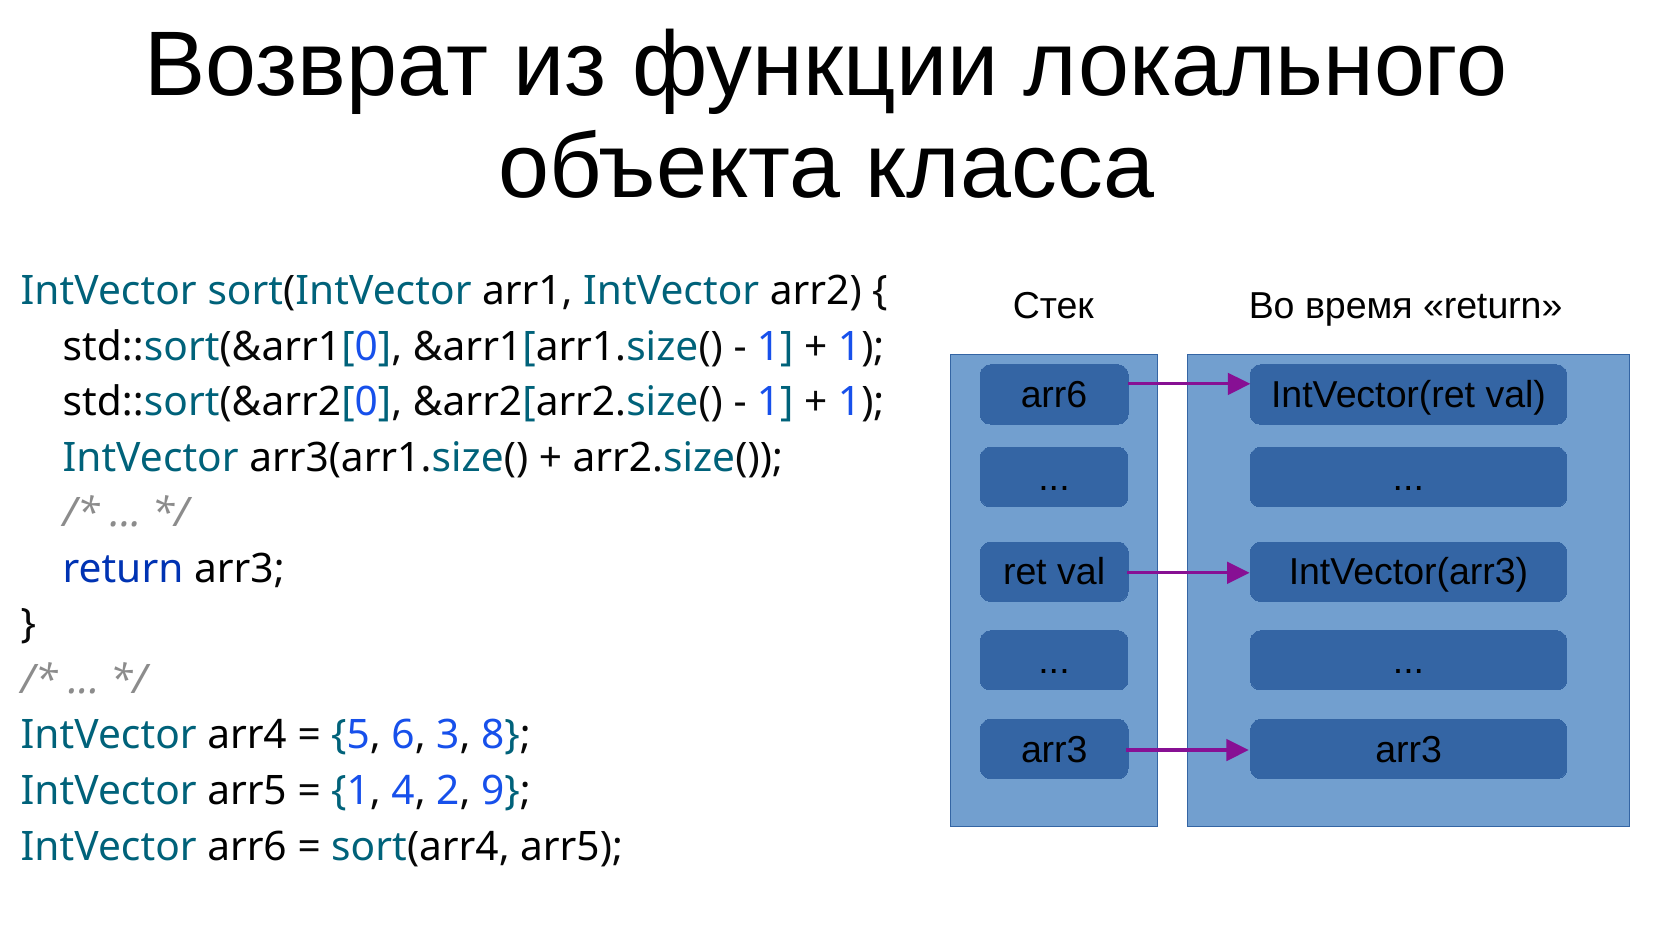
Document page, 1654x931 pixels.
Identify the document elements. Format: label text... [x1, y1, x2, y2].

text_box IntVector(ret val) [1250, 364, 1567, 425]
text_box arr6 [980, 364, 1129, 425]
text_box ... [980, 447, 1128, 507]
text_box ret val [980, 542, 1129, 602]
text_box [1187, 354, 1630, 827]
text_box ... [1250, 630, 1567, 690]
text_box Стек [998, 277, 1109, 335]
text_box IntVector(arr3) [1250, 542, 1567, 602]
text_box arr3 [980, 719, 1129, 779]
text_box ... [1250, 447, 1567, 507]
text_box arr3 [1250, 719, 1567, 779]
text_box IntVector sort(IntVector arr1, IntVector arr2) { std::sort(&arr1[0], &arr1[arr1.size() - 1] + 1); std::sort(&arr2[0], &arr2[arr2.size() - 1] + 1); IntVector arr3(arr1.size() + arr2.size()); /* ... */ return arr3; } /* ... */ IntVector arr4 = {5, 6, 3, 8}; IntVector arr5 = {1, 4, 2, 9}; IntVector arr6 = sort(arr4, arr5); [5, 253, 904, 880]
text_box Во время «return» [1234, 277, 1579, 335]
text_box ... [980, 630, 1128, 690]
title Возврат из функции локального объекта класса [82, 12, 1571, 218]
text_box [950, 354, 1158, 827]
